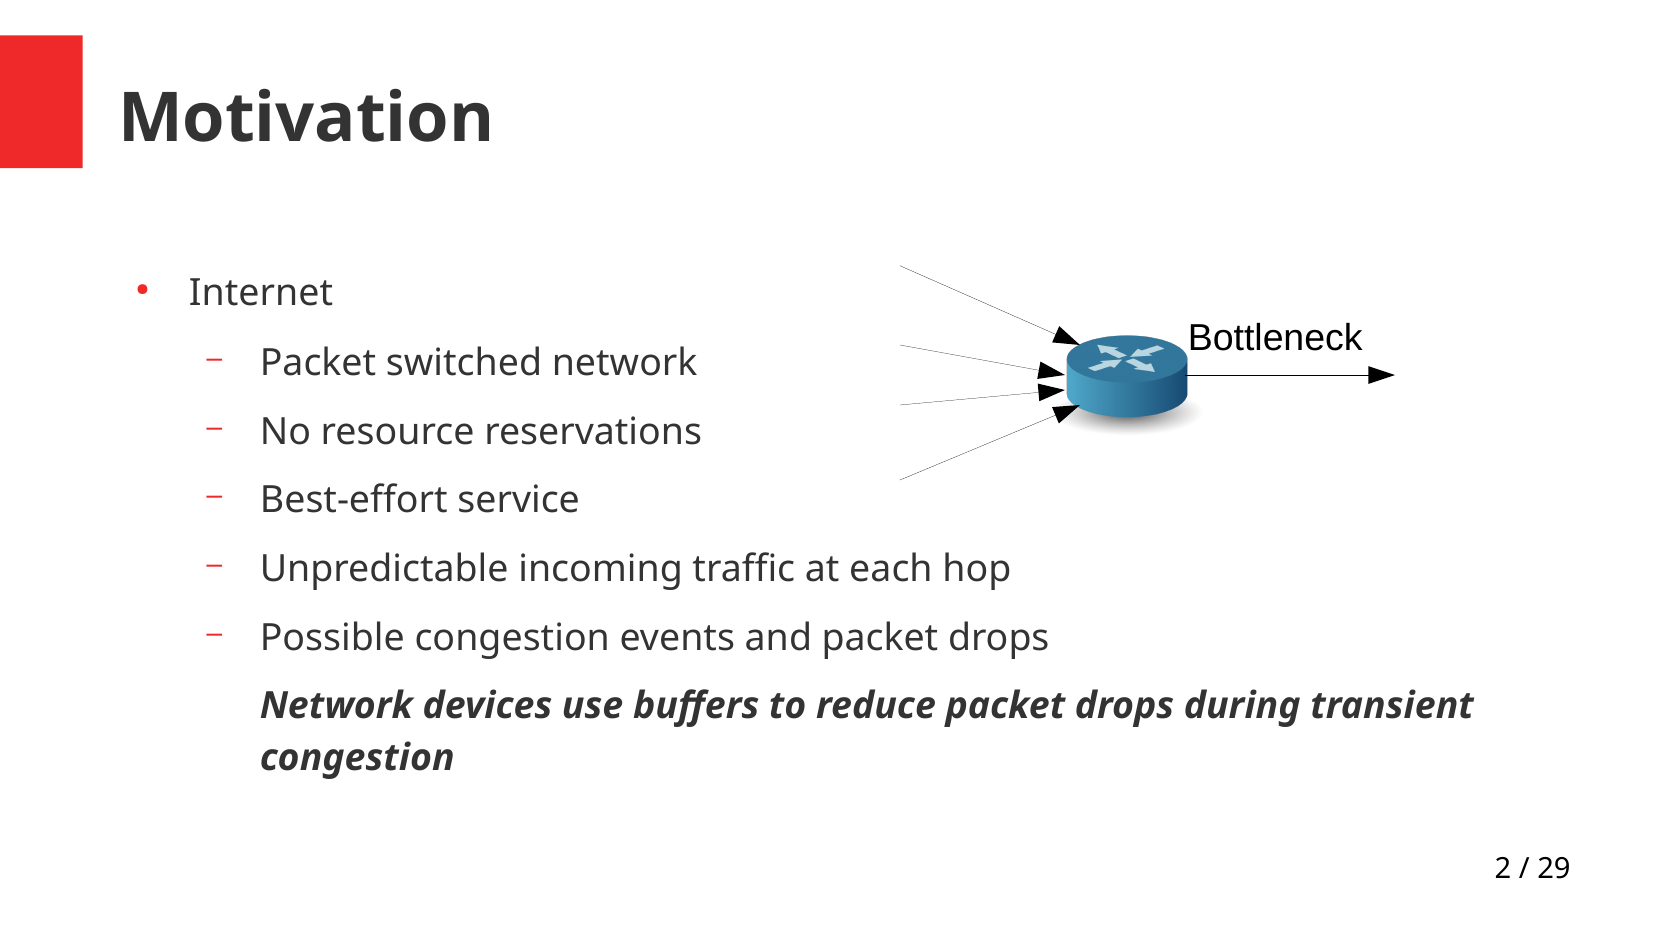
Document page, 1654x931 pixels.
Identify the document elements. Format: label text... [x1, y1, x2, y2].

list Internet Packet switched network No resource reservations Best-effort service Unpredictable incoming traffic at each hop Possible congestion events and packet drops Network devices use buffers to reduce packet drops during transient congestion [118, 265, 1536, 806]
title Motivation [118, 36, 1571, 193]
text_box Bottleneck [1173, 309, 1384, 366]
picture [1043, 292, 1216, 466]
